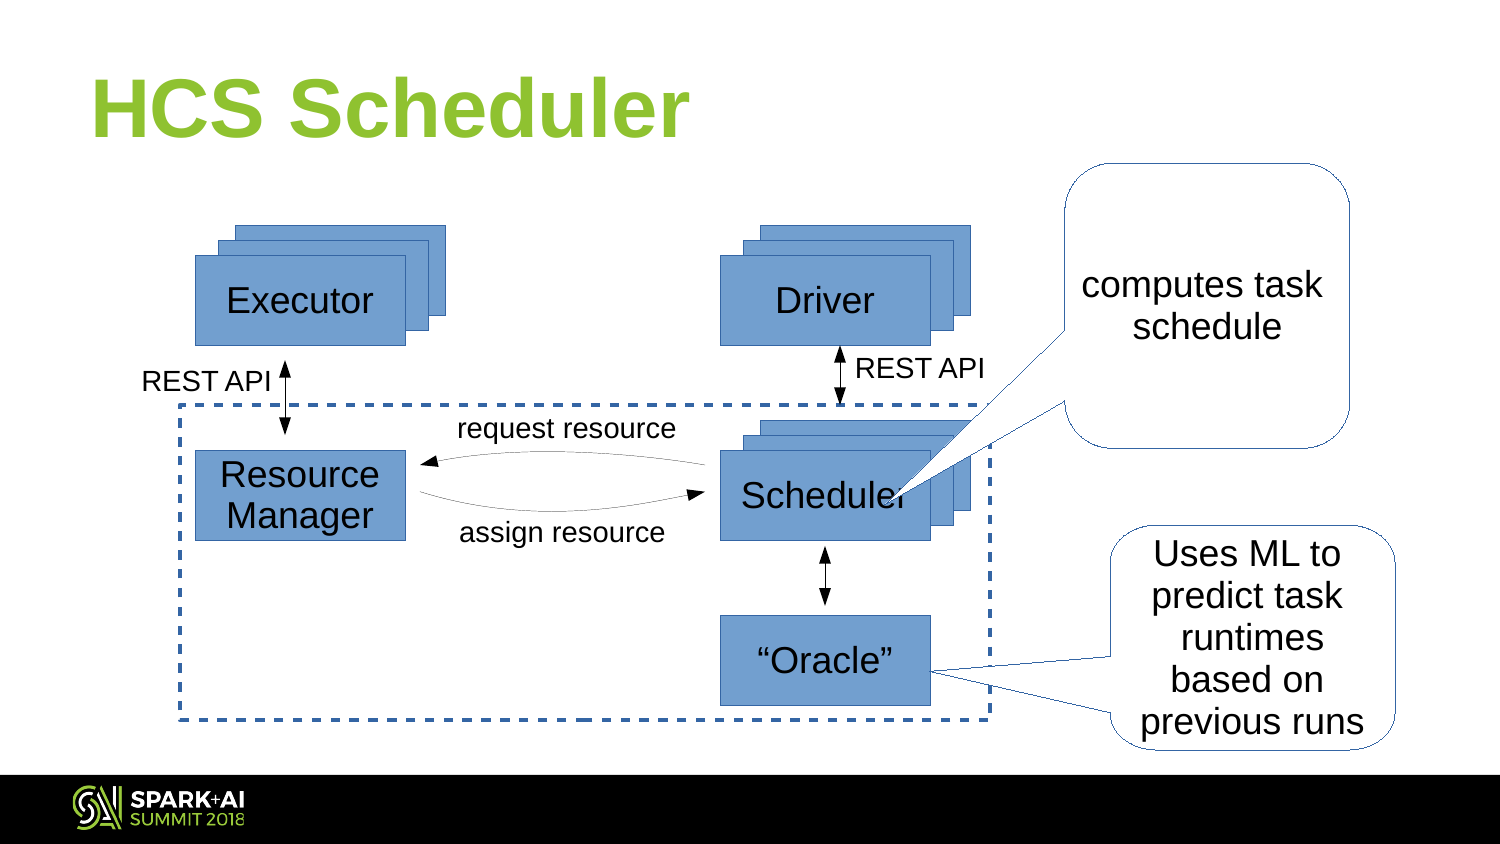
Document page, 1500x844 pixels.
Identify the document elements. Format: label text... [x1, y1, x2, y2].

text_box request resource [442, 404, 693, 452]
text_box Driver [720, 255, 931, 346]
text_box [931, 456, 971, 526]
text_box [743, 420, 970, 458]
text_box REST API [840, 345, 1001, 393]
text_box assign resource [444, 508, 681, 556]
text_box [218, 225, 446, 331]
title HCS Scheduler [75, 33, 1426, 175]
text_box computes task schedule [884, 163, 1350, 505]
text_box REST API [126, 357, 288, 406]
text_box Scheduler [720, 450, 931, 541]
text_box Uses ML to predict task runtimes based on previous runs [929, 525, 1396, 751]
text_box [743, 225, 971, 331]
text_box “Oracle” [720, 615, 931, 706]
text_box Resource Manager [195, 450, 406, 541]
text_box Executor [195, 255, 406, 346]
